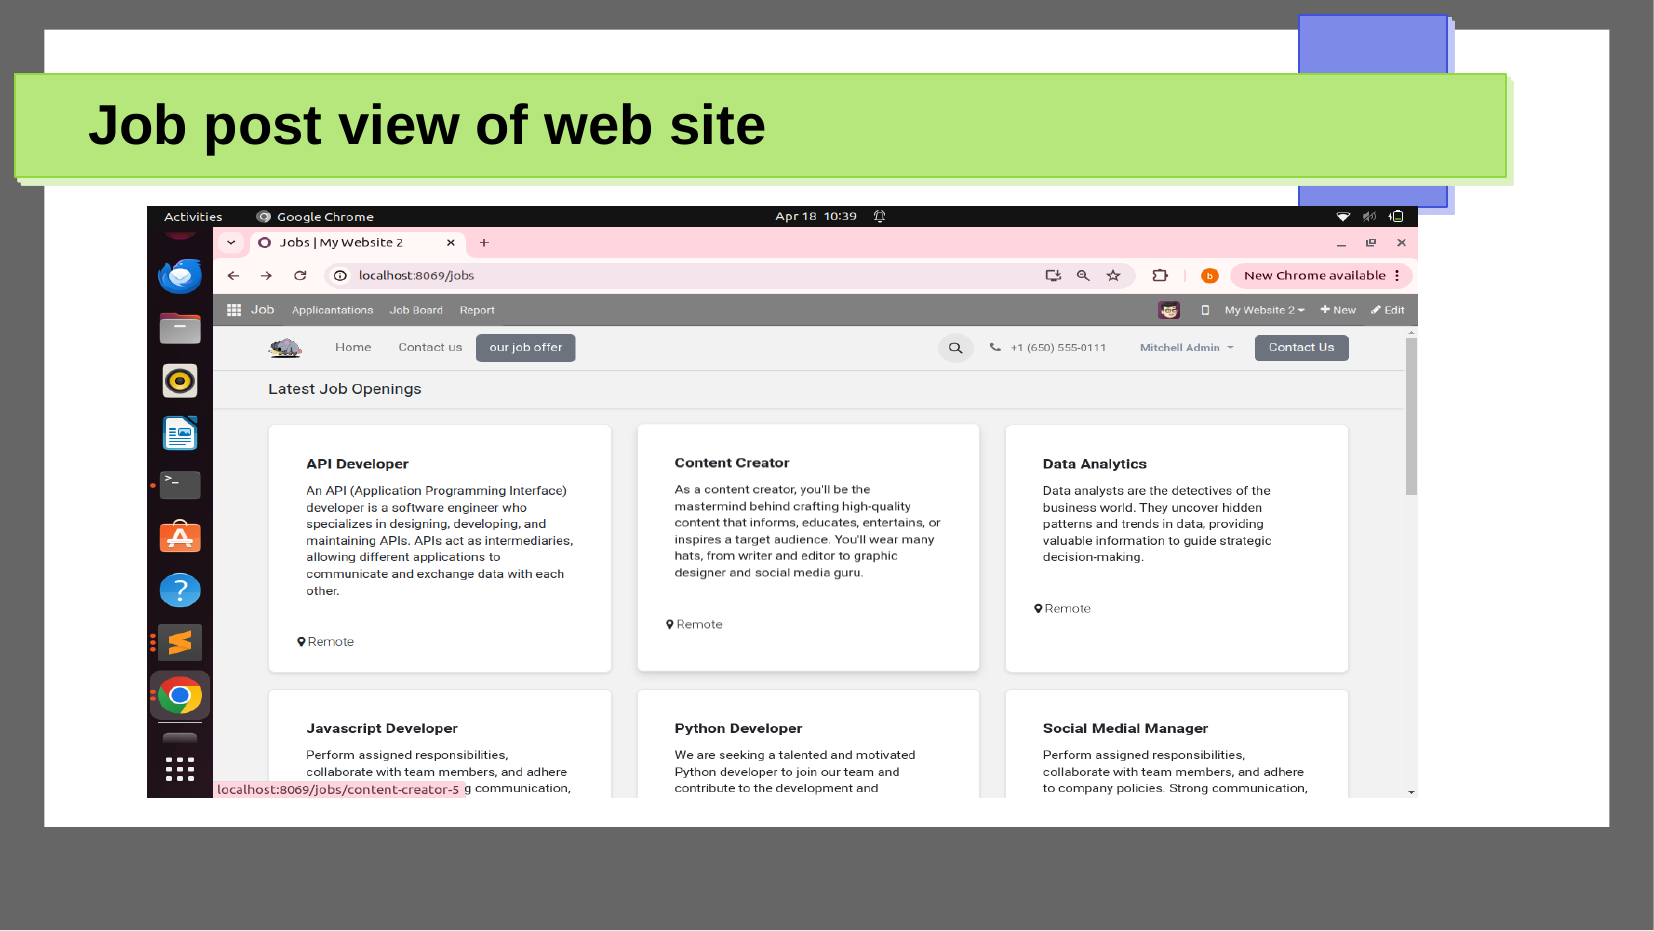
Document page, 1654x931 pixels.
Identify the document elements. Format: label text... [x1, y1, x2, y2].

title Job post view of web site [88, 73, 1506, 178]
picture [147, 206, 1418, 798]
